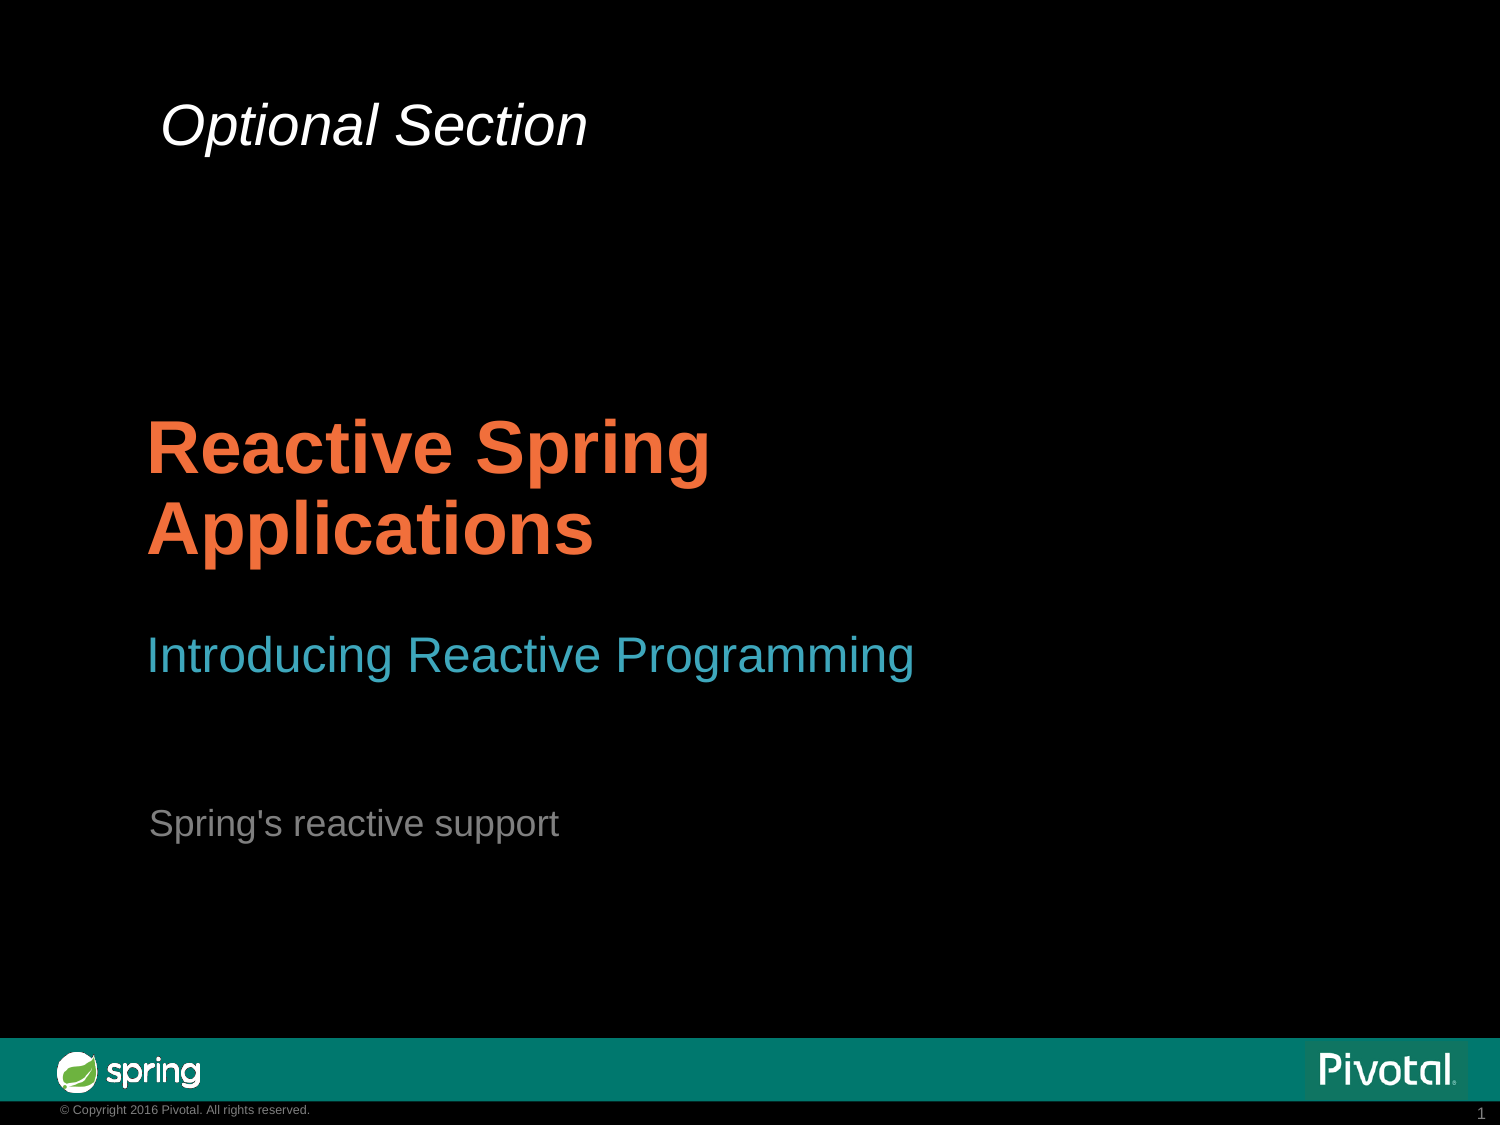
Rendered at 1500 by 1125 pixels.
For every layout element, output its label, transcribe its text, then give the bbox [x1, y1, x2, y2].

picture [1305, 1041, 1468, 1100]
text_box Introducing Reactive Programming [146, 622, 1139, 683]
text_box Optional Section [146, 80, 605, 165]
picture [32, 1041, 210, 1103]
title Reactive Spring Applications [146, 405, 866, 571]
list Spring's reactive support [148, 798, 974, 845]
